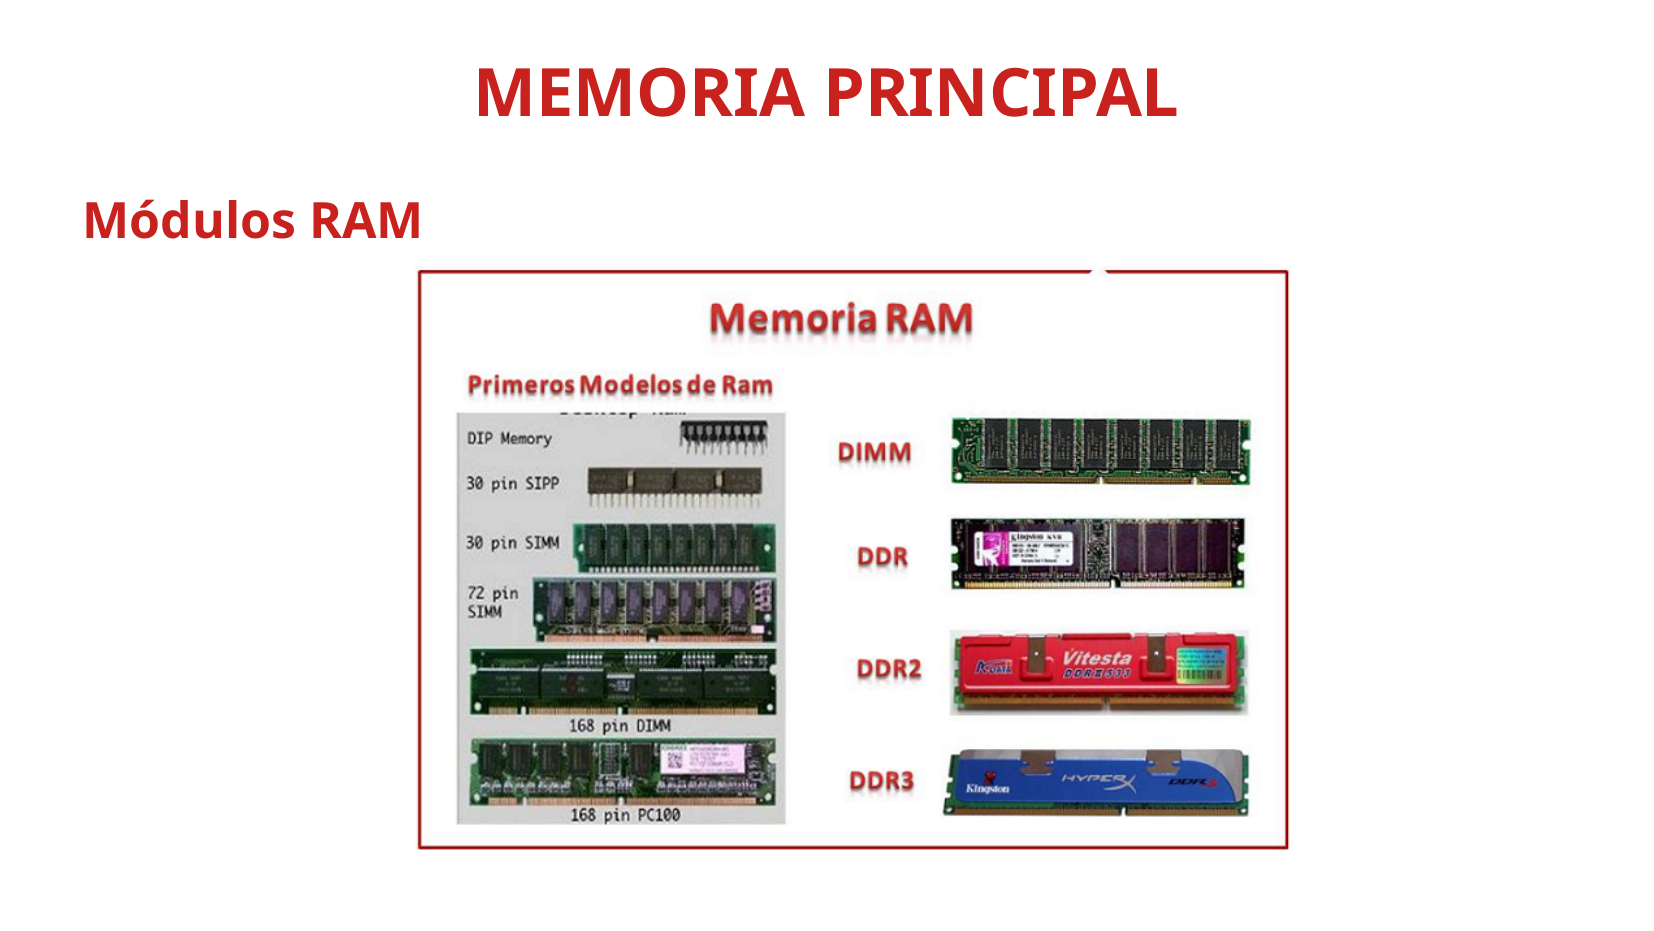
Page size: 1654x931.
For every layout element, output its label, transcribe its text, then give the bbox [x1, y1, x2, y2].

subtitle Módulos RAM [82, 171, 1571, 851]
picture [413, 265, 1300, 860]
title MEMORIA PRINCIPAL [82, 37, 1571, 148]
